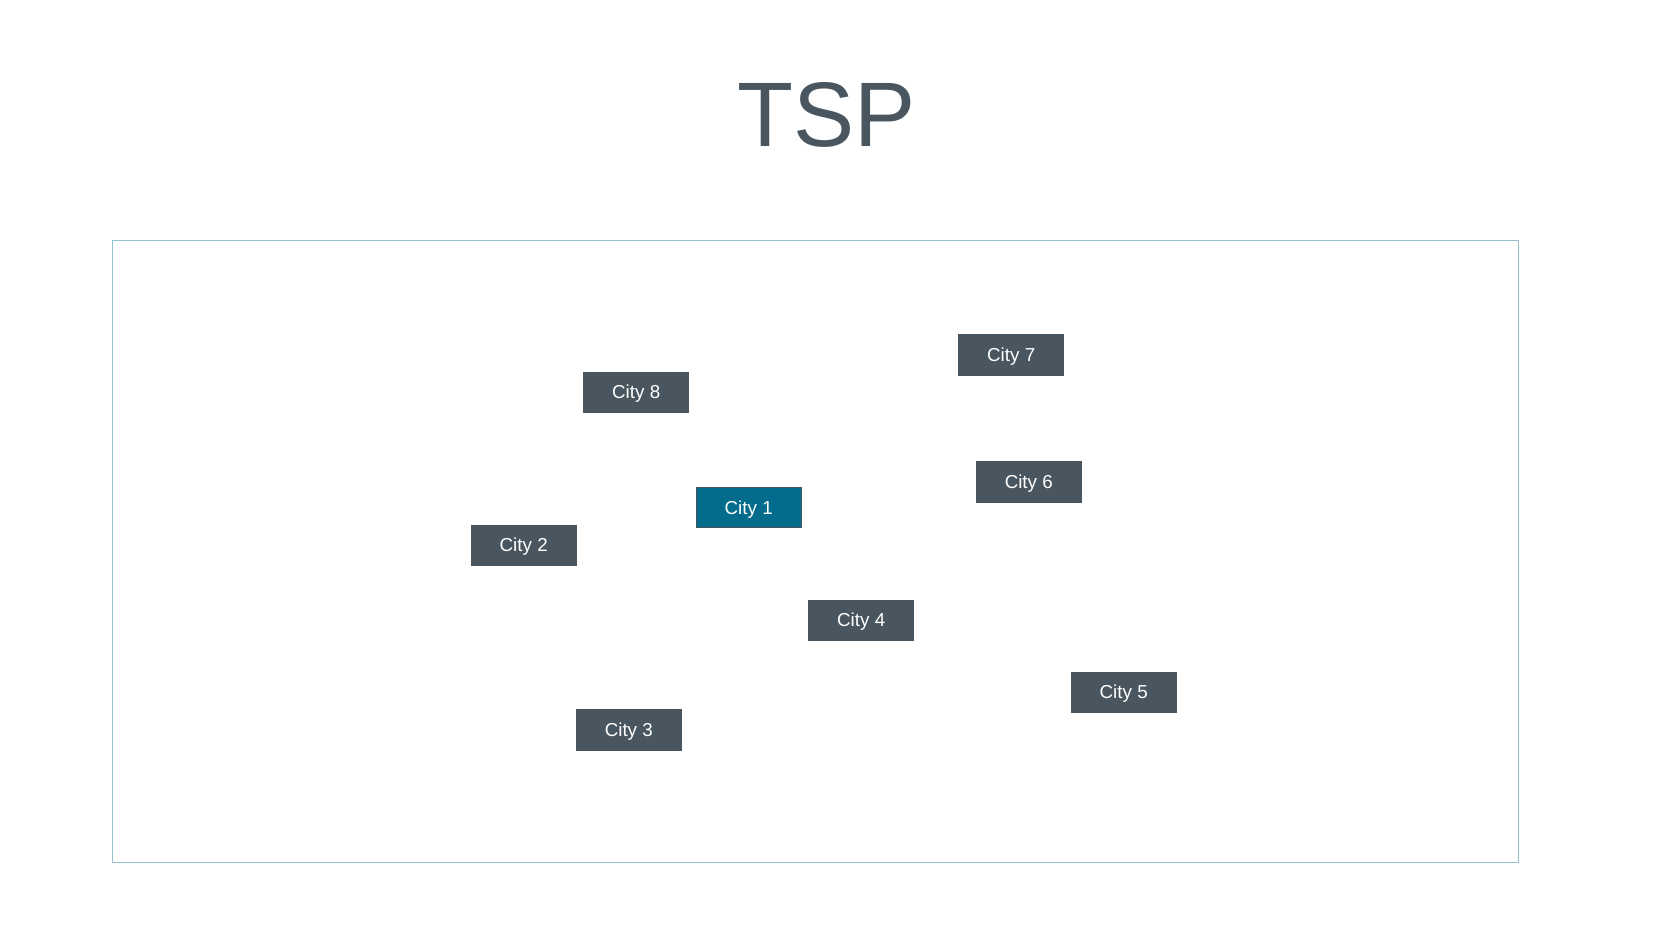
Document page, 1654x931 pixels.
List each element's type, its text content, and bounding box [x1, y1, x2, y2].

text_box City 3 [576, 709, 682, 751]
text_box City 7 [958, 334, 1064, 376]
text_box City 1 [696, 487, 802, 528]
text_box City 4 [808, 600, 914, 641]
text_box City 5 [1071, 672, 1177, 713]
text_box City 6 [976, 461, 1082, 503]
title TSP [82, 37, 1571, 193]
text_box City 2 [471, 525, 577, 566]
text_box City 8 [583, 372, 689, 413]
